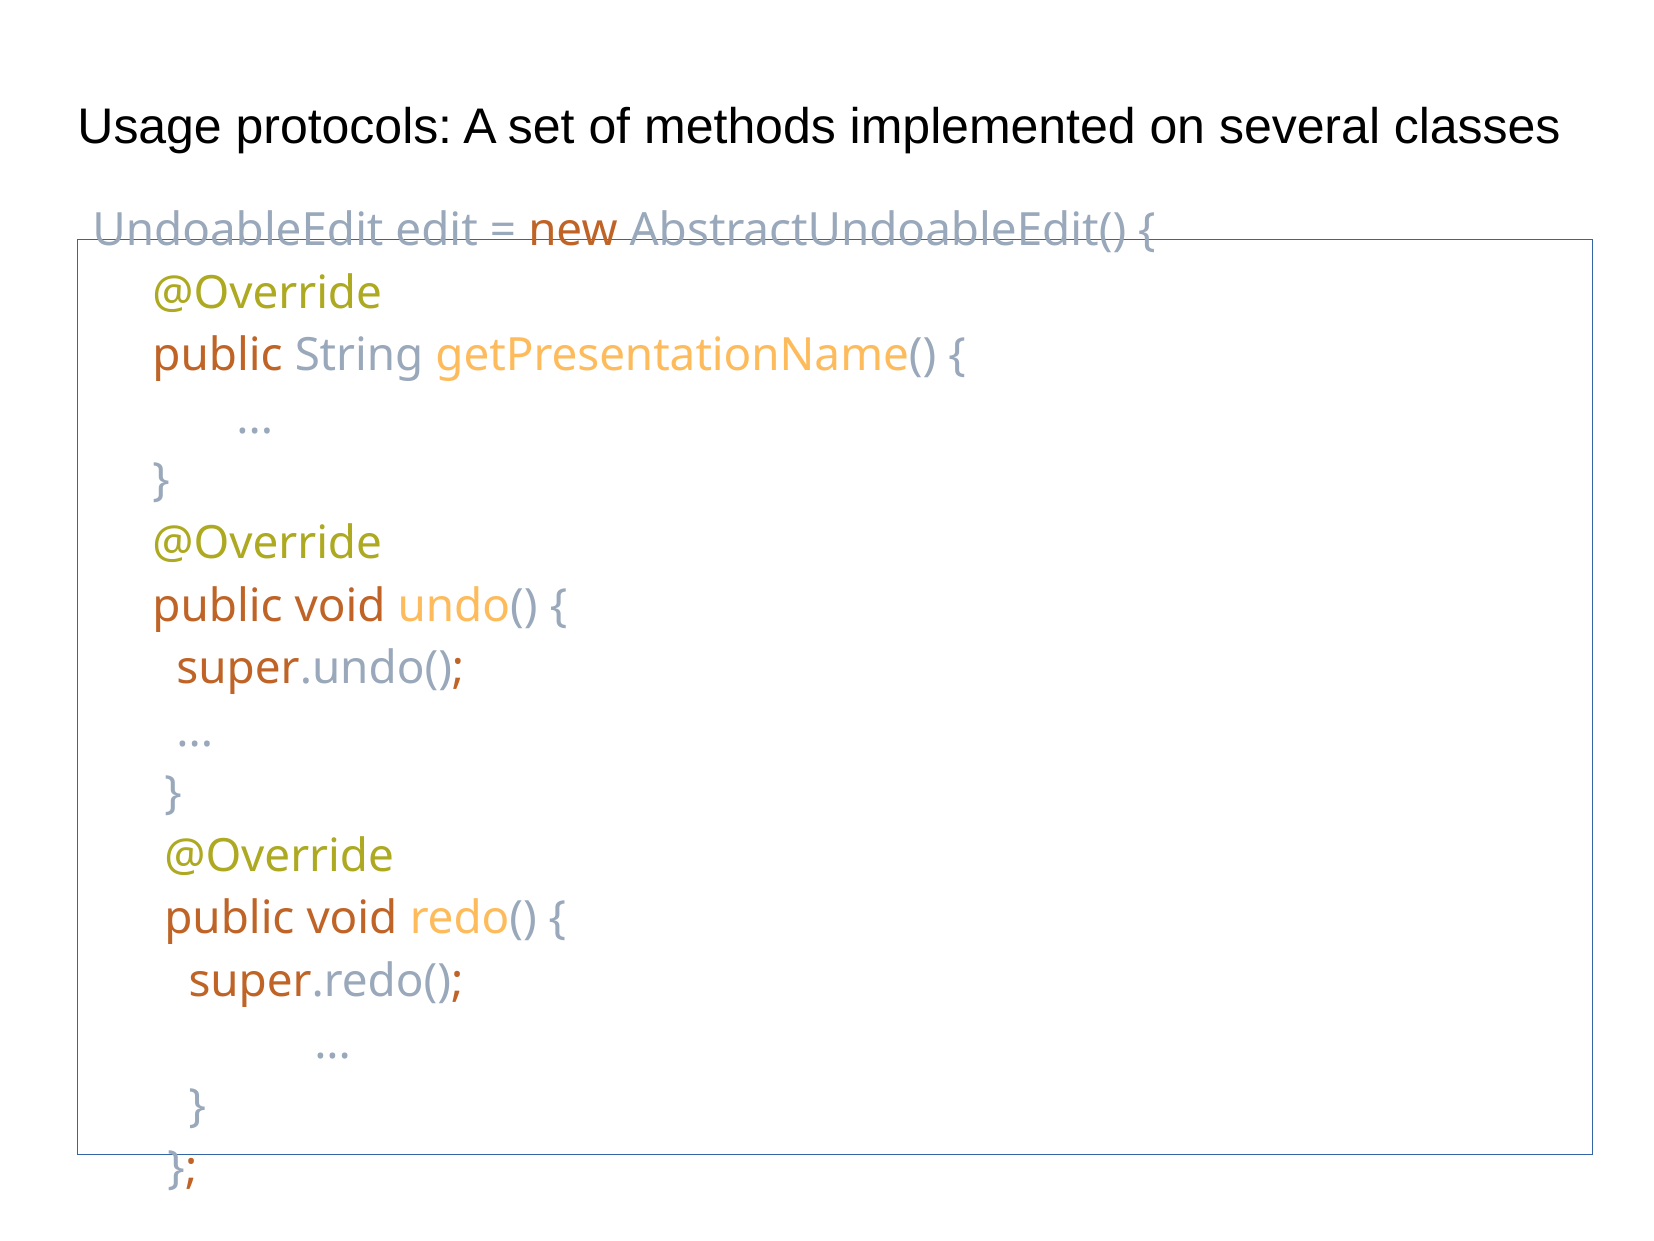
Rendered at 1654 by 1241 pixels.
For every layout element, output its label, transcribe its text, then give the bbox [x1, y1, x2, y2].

text_box Usage protocols: A set of methods implemented on several classes [62, 90, 1638, 221]
text_box UndoableEdit edit = new AbstractUndoableEdit() { @Override public String getPresentationName() { ... } @Override public void undo() { super.undo(); ... } @Override public void redo() { super.redo(); ... } }; [77, 239, 1593, 1155]
